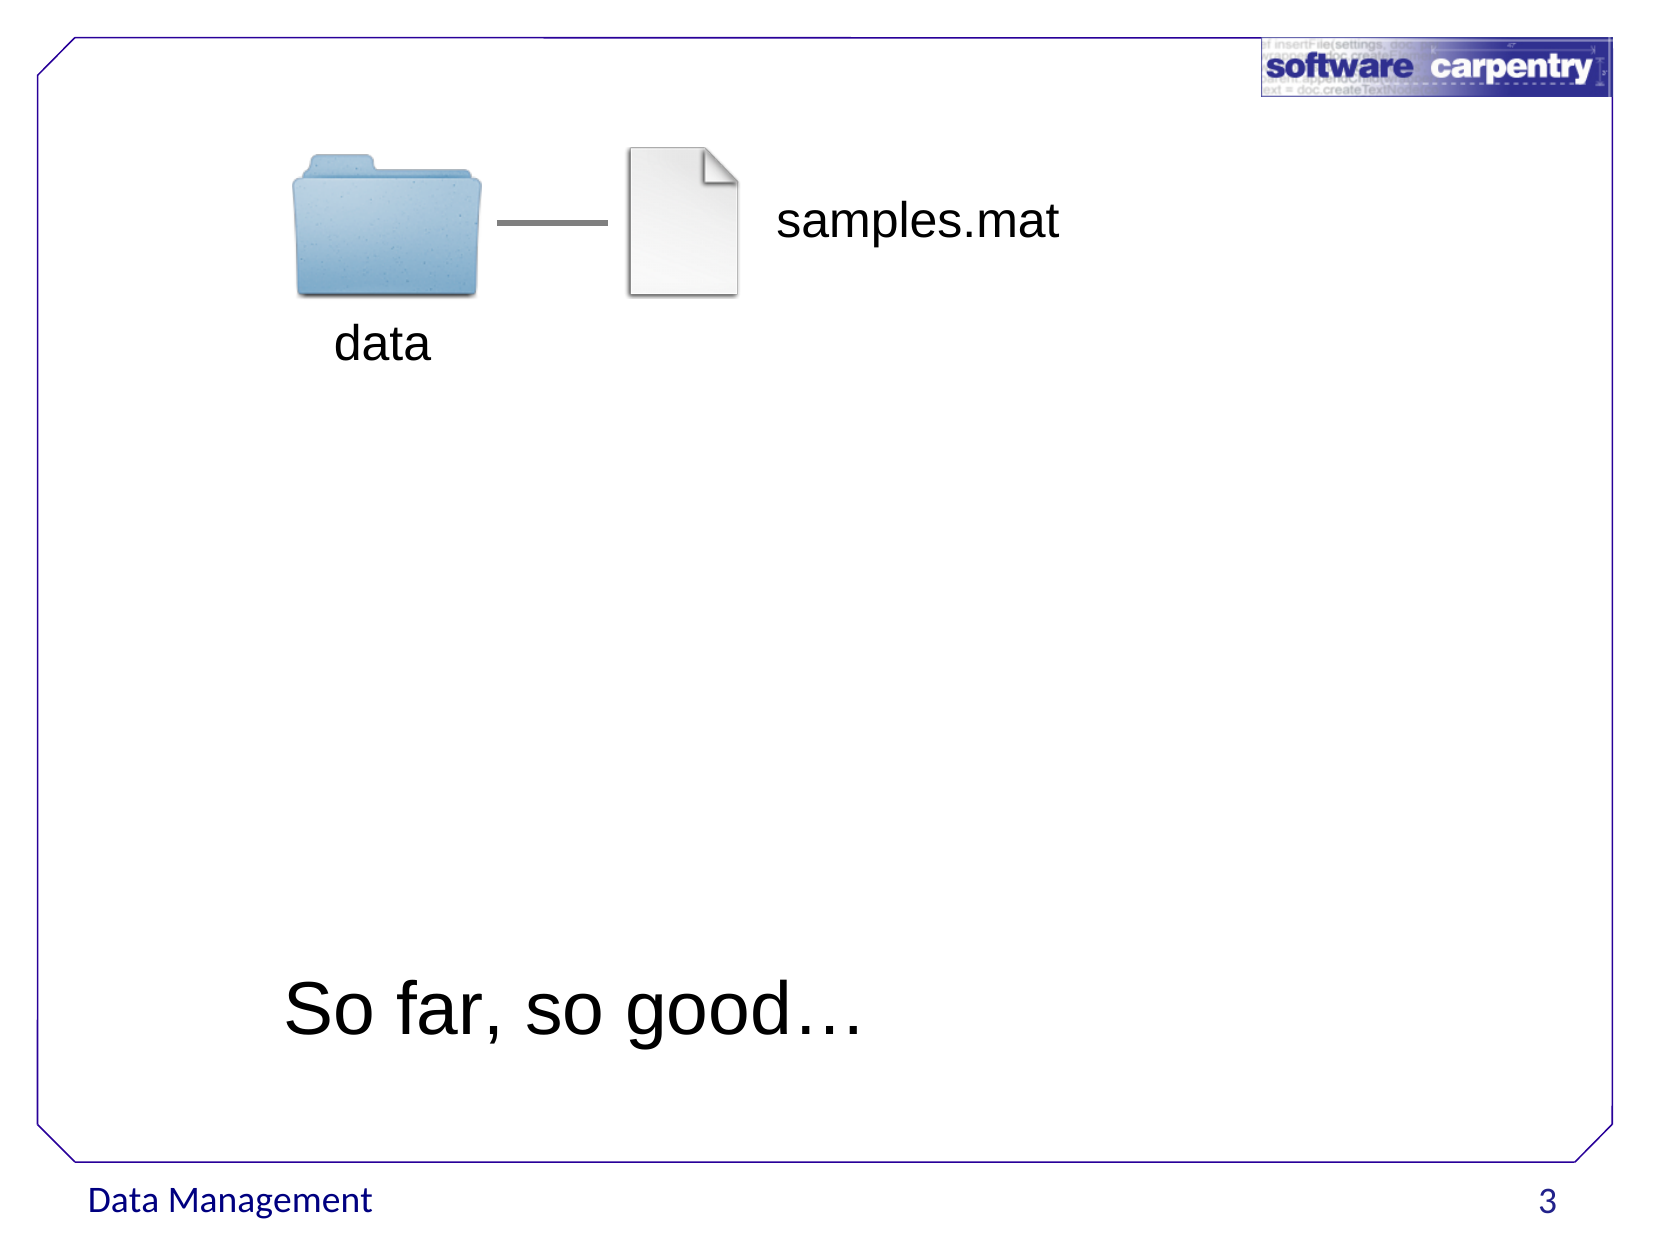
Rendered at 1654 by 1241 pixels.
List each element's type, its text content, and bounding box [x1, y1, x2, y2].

picture [1261, 37, 1613, 97]
picture [607, 147, 759, 299]
text_box samples.mat [761, 185, 1167, 257]
text_box data [269, 308, 497, 380]
text_box So far, so good… [269, 960, 1130, 1060]
picture [277, 128, 497, 308]
text_box <number> [1185, 1168, 1572, 1235]
